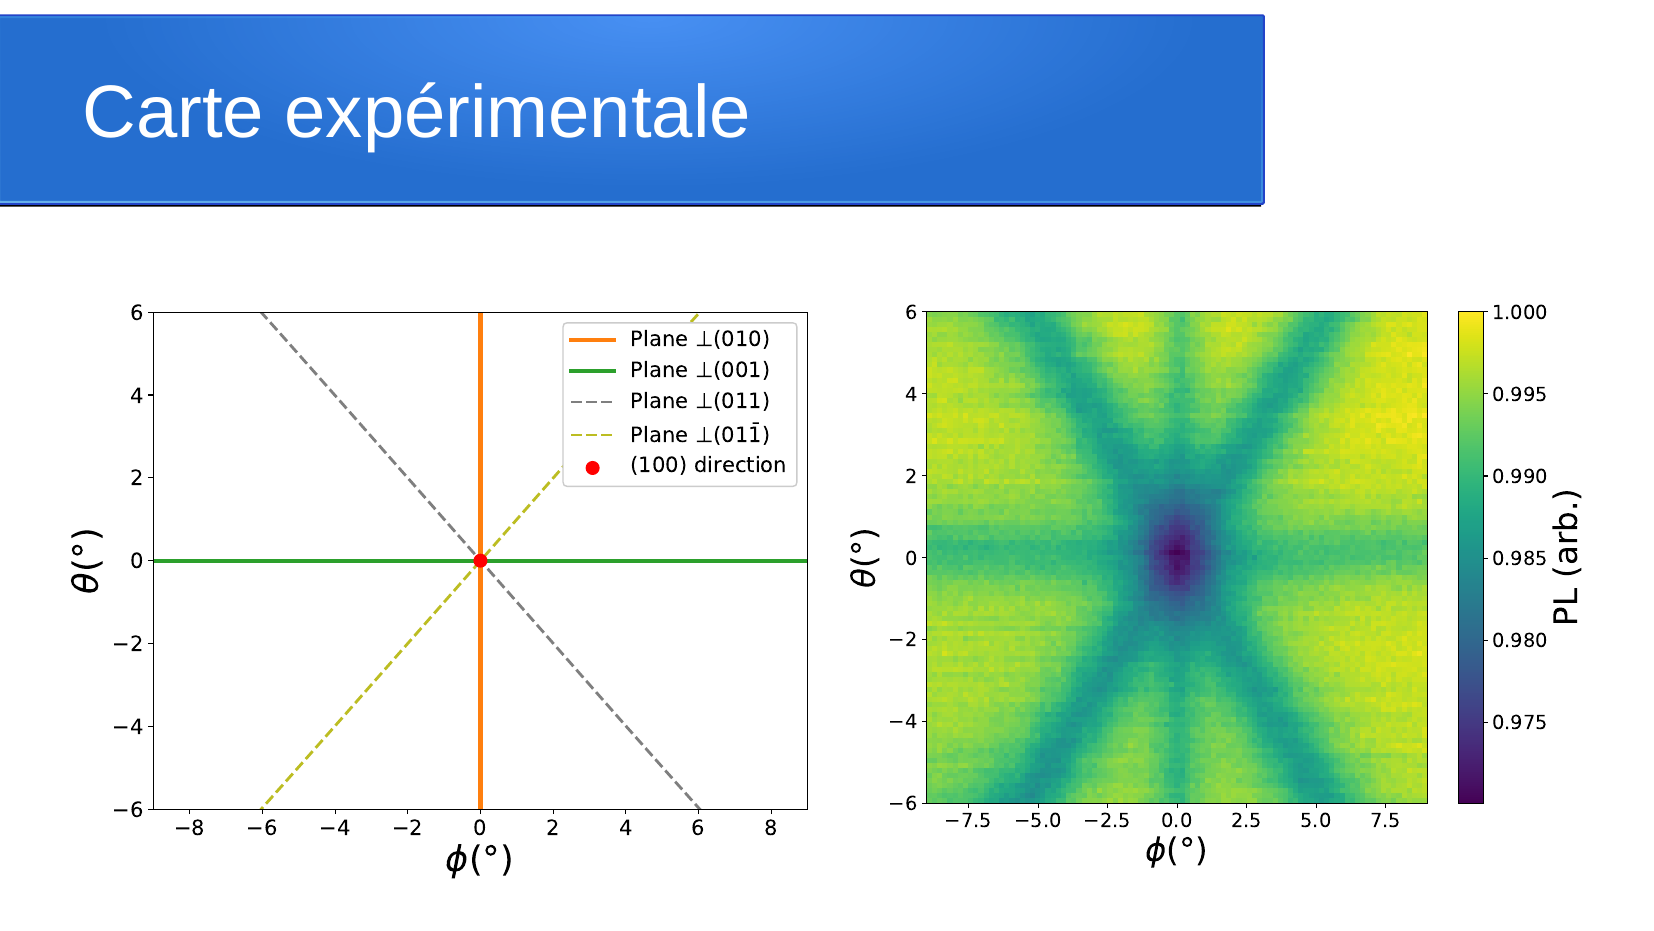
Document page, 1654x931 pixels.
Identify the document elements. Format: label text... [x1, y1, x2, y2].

title Carte expérimentale [82, 35, 1235, 189]
picture [47, 236, 1633, 881]
